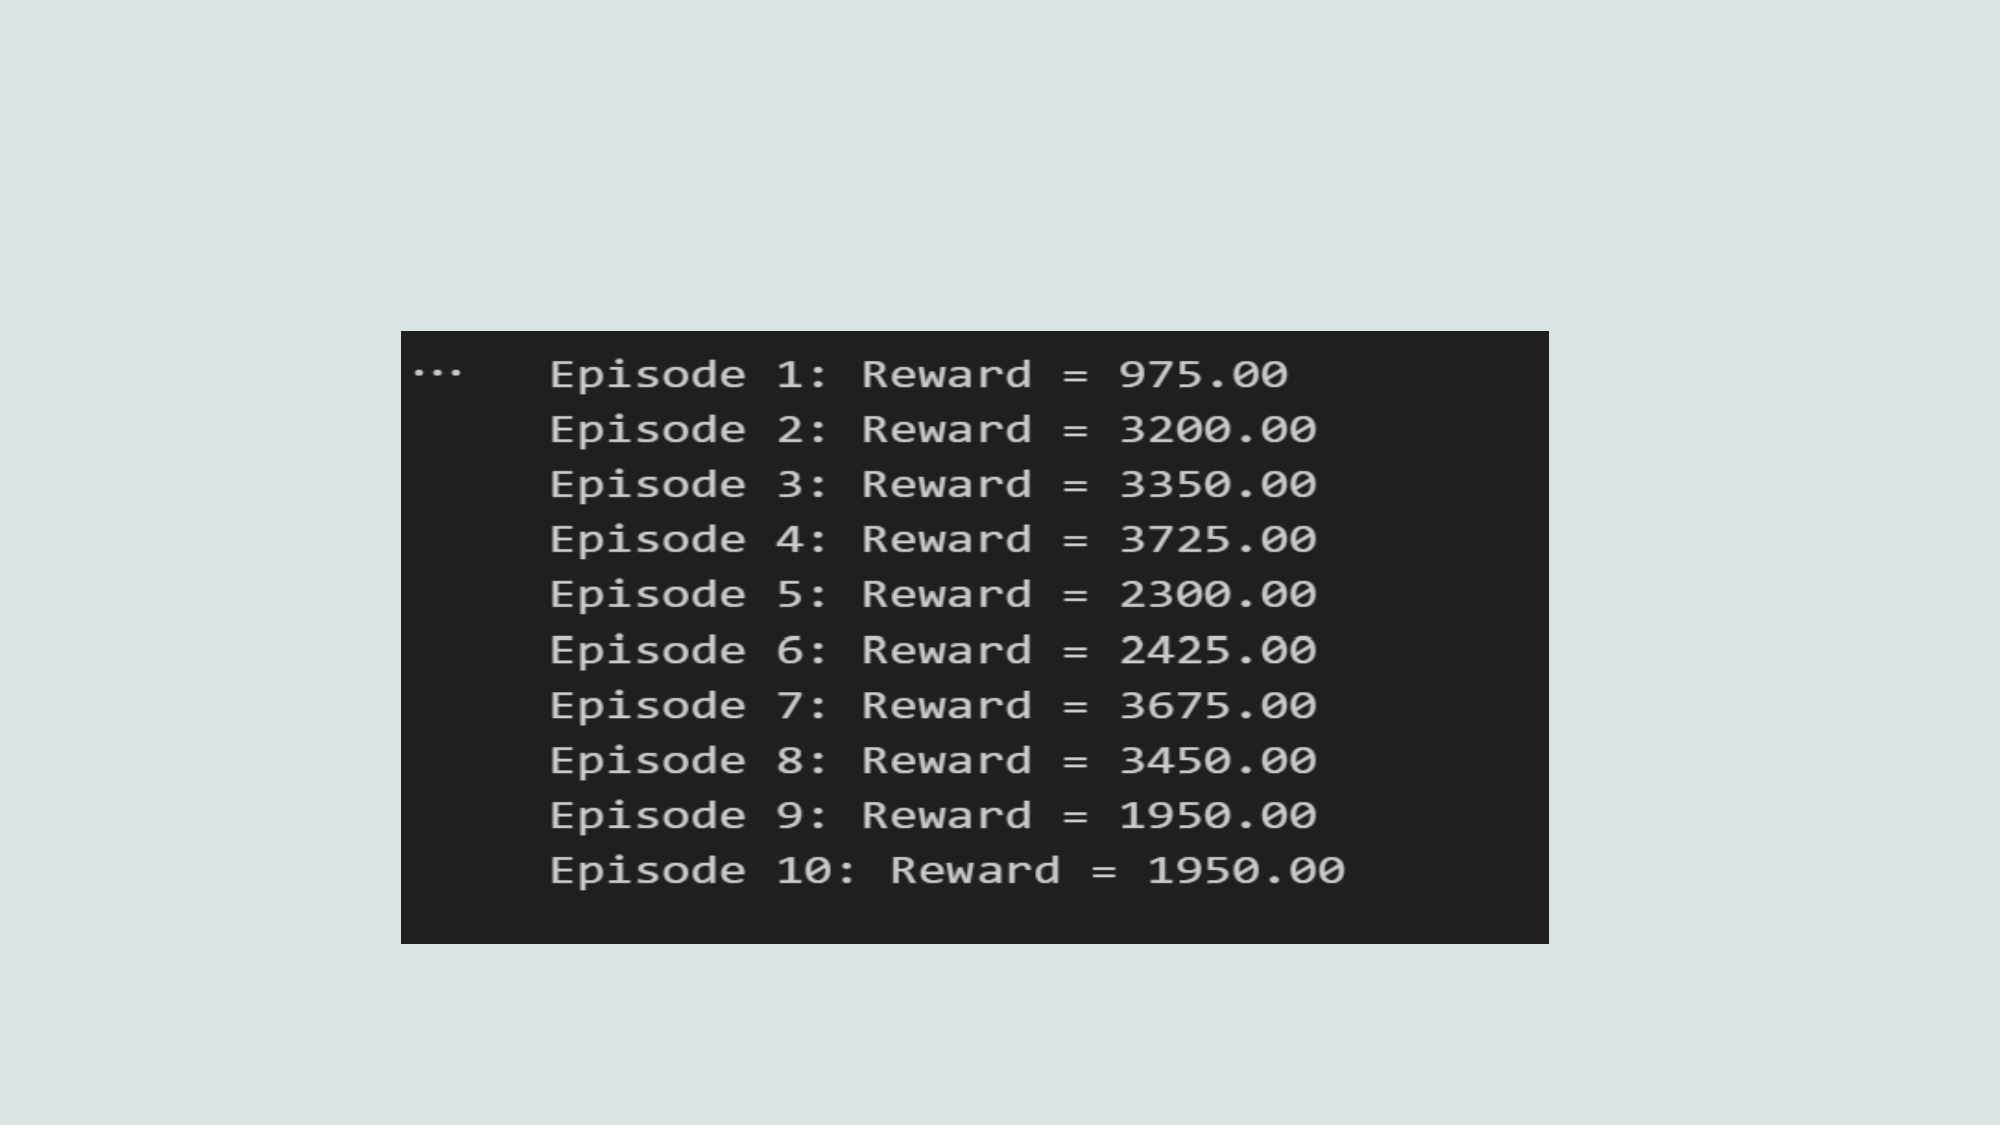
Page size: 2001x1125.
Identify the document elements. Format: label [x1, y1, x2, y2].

picture [401, 331, 1549, 944]
